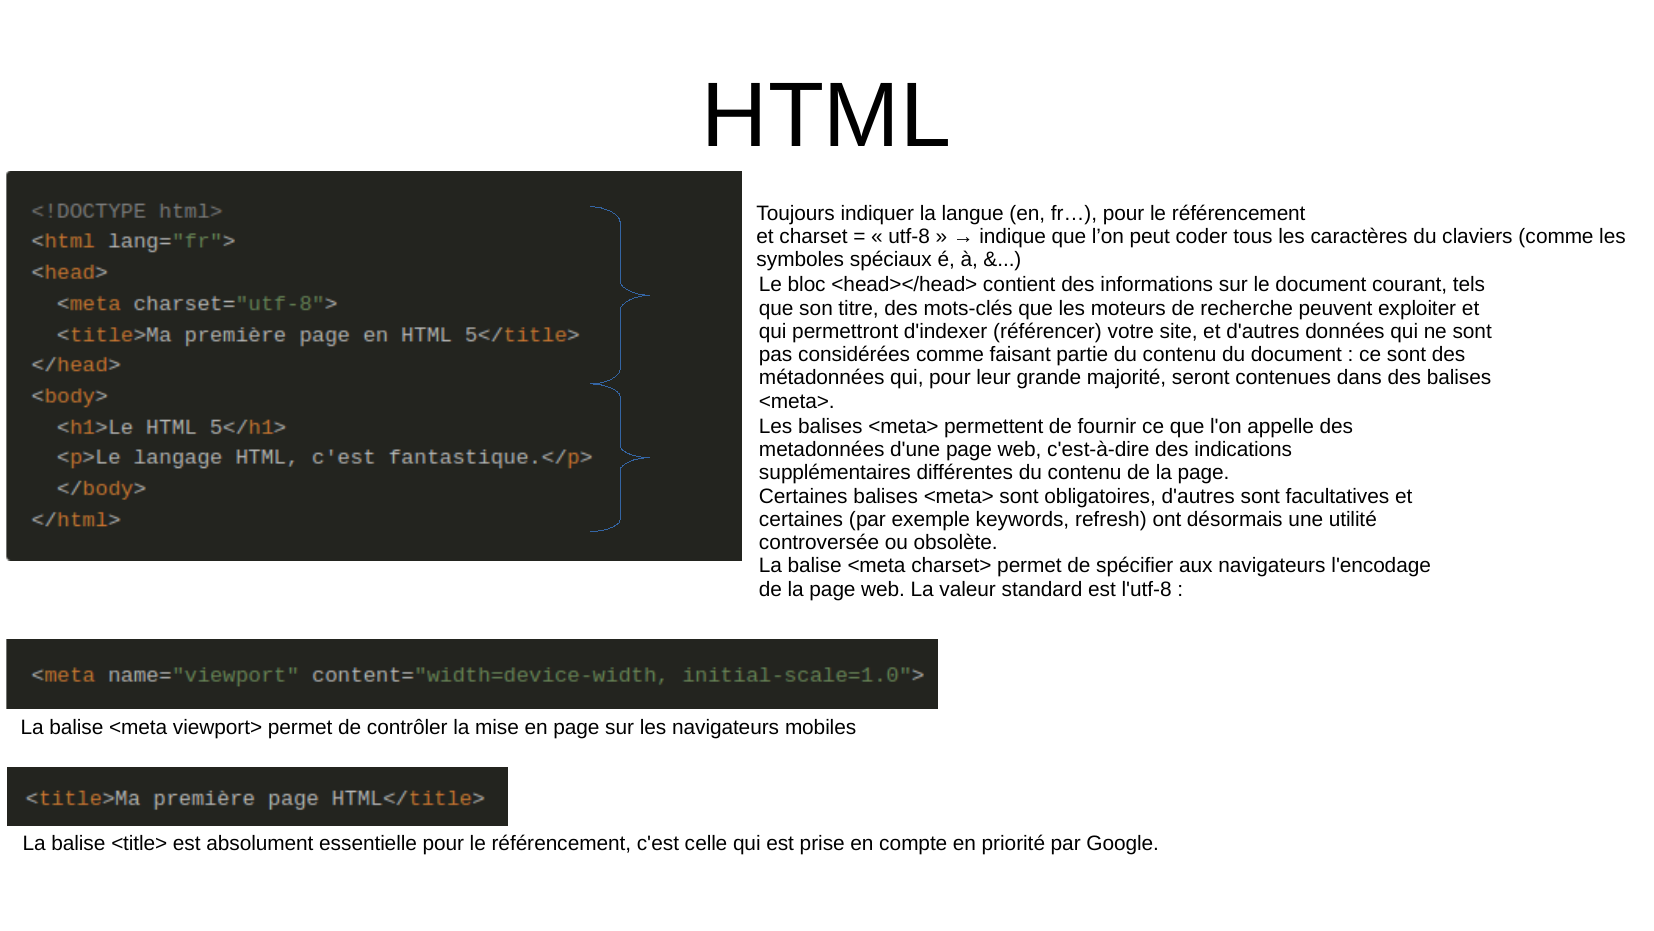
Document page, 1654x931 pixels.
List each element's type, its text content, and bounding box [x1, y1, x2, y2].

picture [5, 171, 742, 562]
picture [7, 767, 508, 824]
title HTML [82, 37, 1571, 193]
text_box Toujours indiquer la langue (en, fr…), pour le référencement et charset = « utf-8 » → indique que l’on peut coder tous les caractères du claviers (comme les symboles spéciaux é, à, &...) [741, 193, 1654, 326]
text_box Le bloc <head></head> contient des informations sur le document courant, tels que son titre, des mots-clés que les moteurs de recherche peuvent exploiter et qui permettront d'indexer (référencer) votre site, et d'autres données qui ne sont pas considérées comme faisant partie du contenu du document : ce sont des métadonnées qui, pour leur grande majorité, seront contenues dans des balises <meta>. [744, 265, 1512, 421]
text_box Les balises <meta> permettent de fournir ce que l'on appelle des metadonnées d'une page web, c'est-à-dire des indications supplémentaires différentes du contenu de la page. Certaines balises <meta> sont obligatoires, d'autres sont facultatives et certaines (par exemple keywords, refresh) ont désormais une utilité controversée ou obsolète. La balise <meta charset> permet de spécifier aux navigateurs l'encodage de la page web. La valeur standard est l'utf-8 : [744, 407, 1453, 609]
text_box La balise <meta viewport> permet de contrôler la mise en page sur les navigateurs mobiles [5, 708, 922, 747]
text_box La balise <title> est absolument essentielle pour le référencement, c'est celle qui est prise en compte en priorité par Google. [7, 824, 1211, 886]
picture [5, 639, 938, 709]
